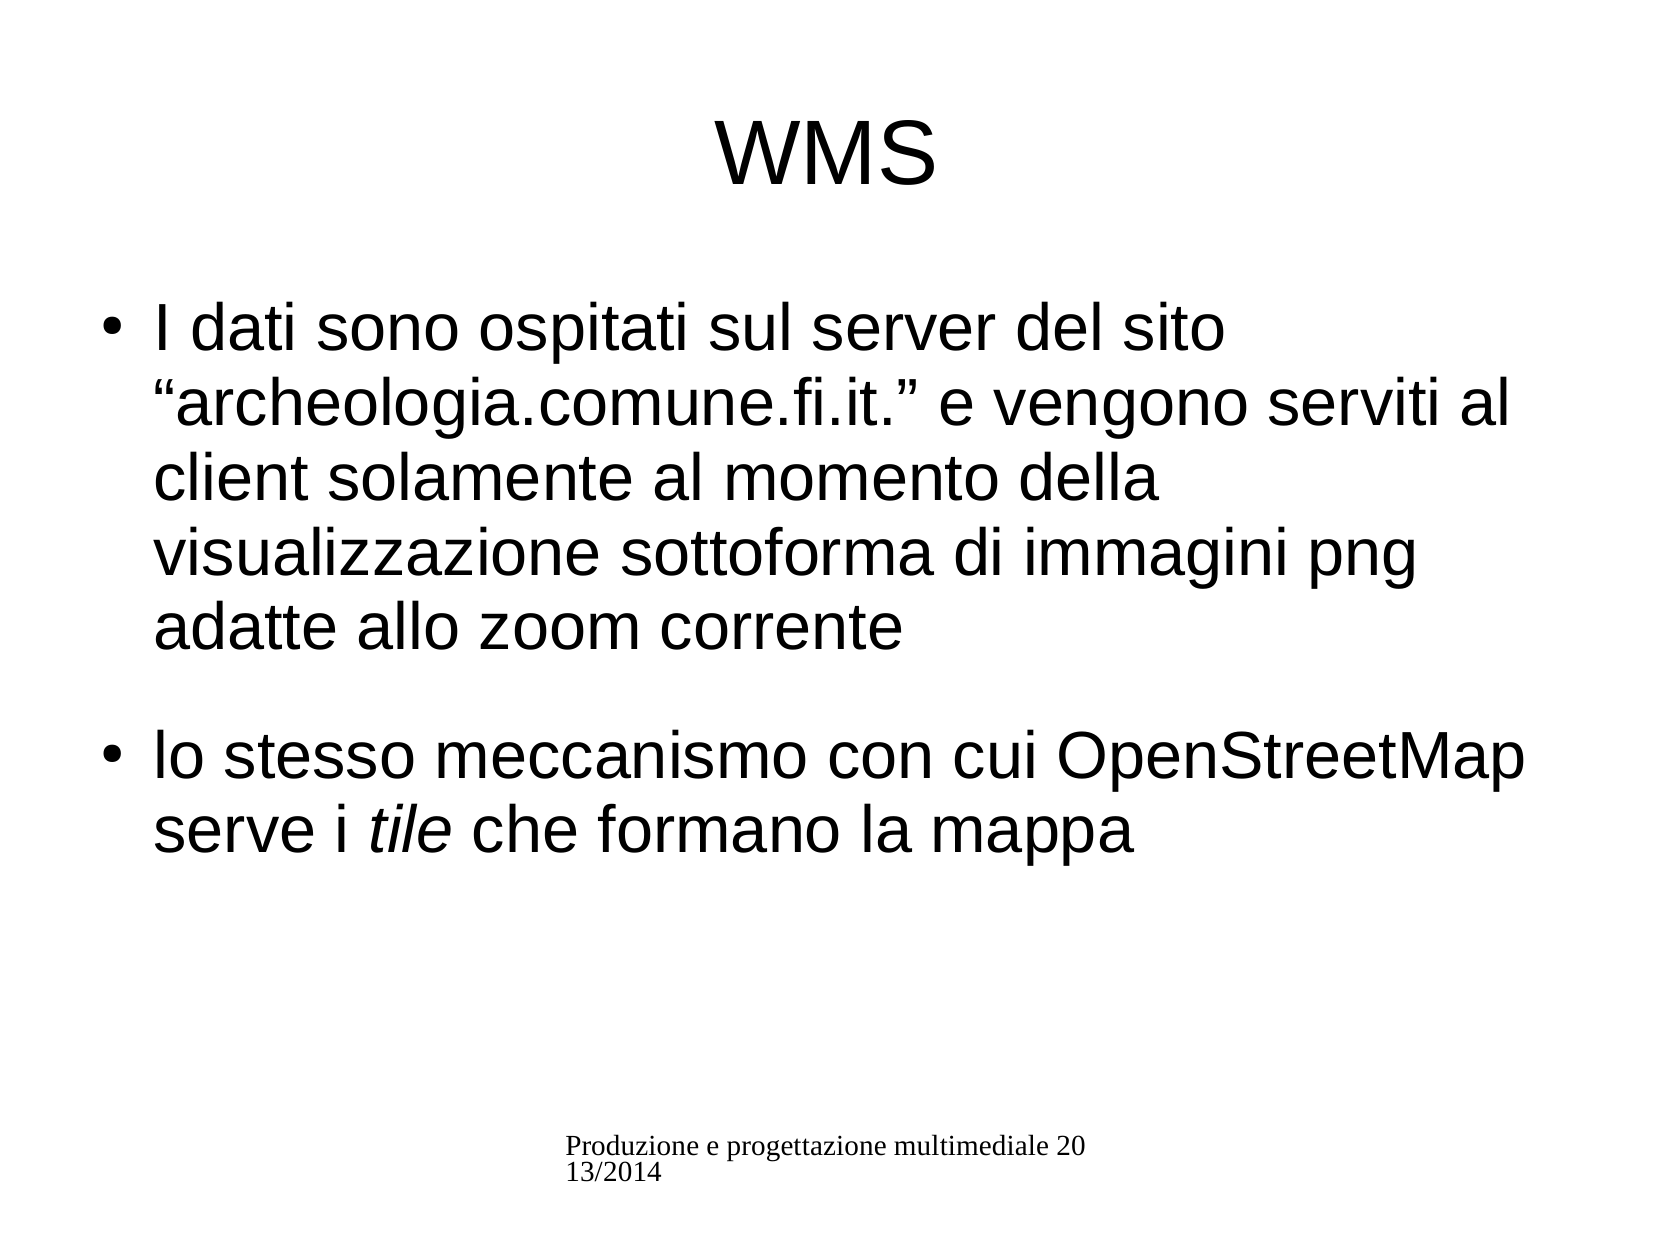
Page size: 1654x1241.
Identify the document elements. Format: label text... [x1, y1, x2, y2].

title WMS [82, 49, 1571, 257]
list lo stesso meccanismo con cui OpenStreetMap serve i tile che formano la mappa [82, 717, 1571, 1109]
list I dati sono ospitati sul server del sito “archeologia.comune.fi.it.” e vengono serviti al client solamente al momento della visualizzazione sottoforma di immagini png adatte allo zoom corrente [82, 290, 1571, 681]
